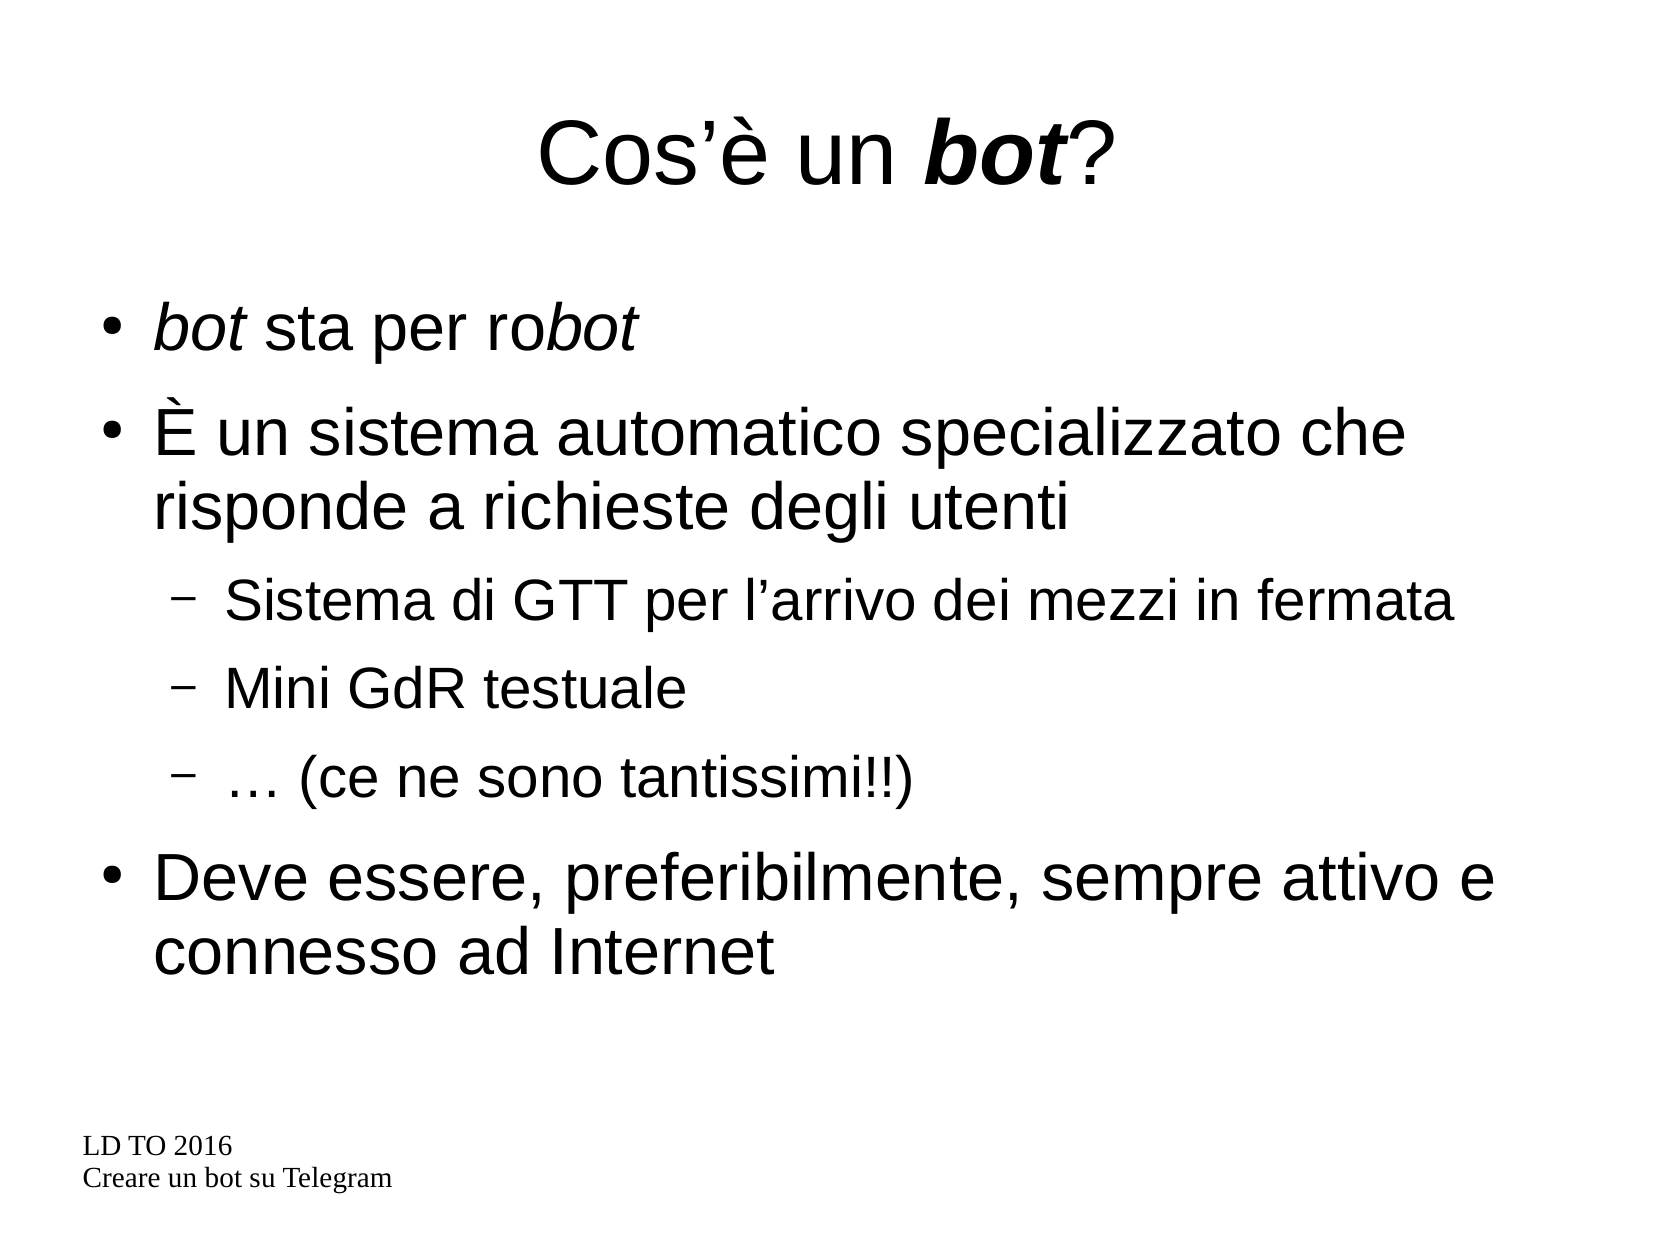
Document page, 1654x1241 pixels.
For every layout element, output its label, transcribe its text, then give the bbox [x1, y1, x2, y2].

title Cos’è un bot? [82, 49, 1571, 257]
list bot sta per robot È un sistema automatico specializzato che risponde a richieste degli utenti Sistema di GTT per l’arrivo dei mezzi in fermata Mini GdR testuale … (ce ne sono tantissimi!!) Deve essere, preferibilmente, sempre attivo e connesso ad Internet [82, 290, 1571, 1010]
